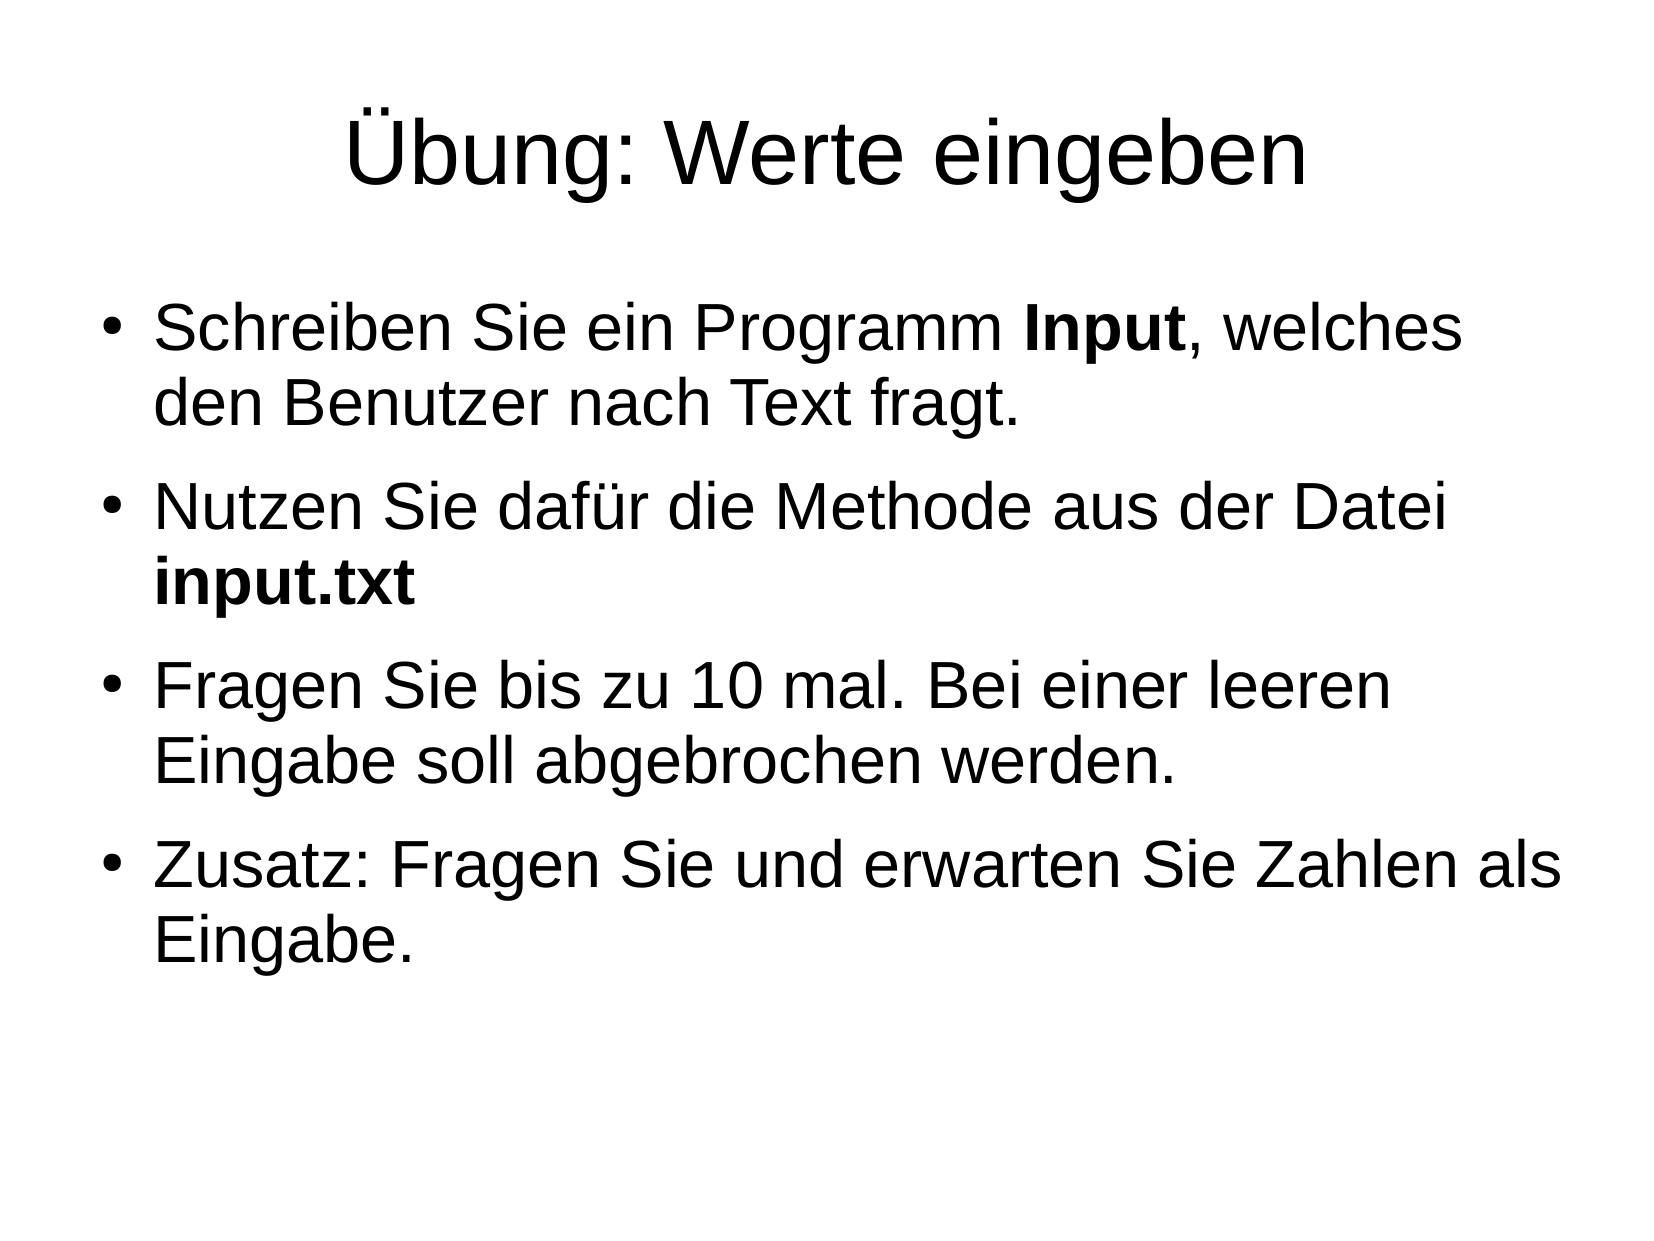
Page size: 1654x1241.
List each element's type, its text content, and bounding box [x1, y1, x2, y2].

list Schreiben Sie ein Programm Input, welches den Benutzer nach Text fragt. Nutzen Sie dafür die Methode aus der Datei input.txt Fragen Sie bis zu 10 mal. Bei einer leeren Eingabe soll abgebrochen werden. Zusatz: Fragen Sie und erwarten Sie Zahlen als Eingabe. [82, 290, 1571, 1010]
title Übung: Werte eingeben [82, 49, 1571, 257]
